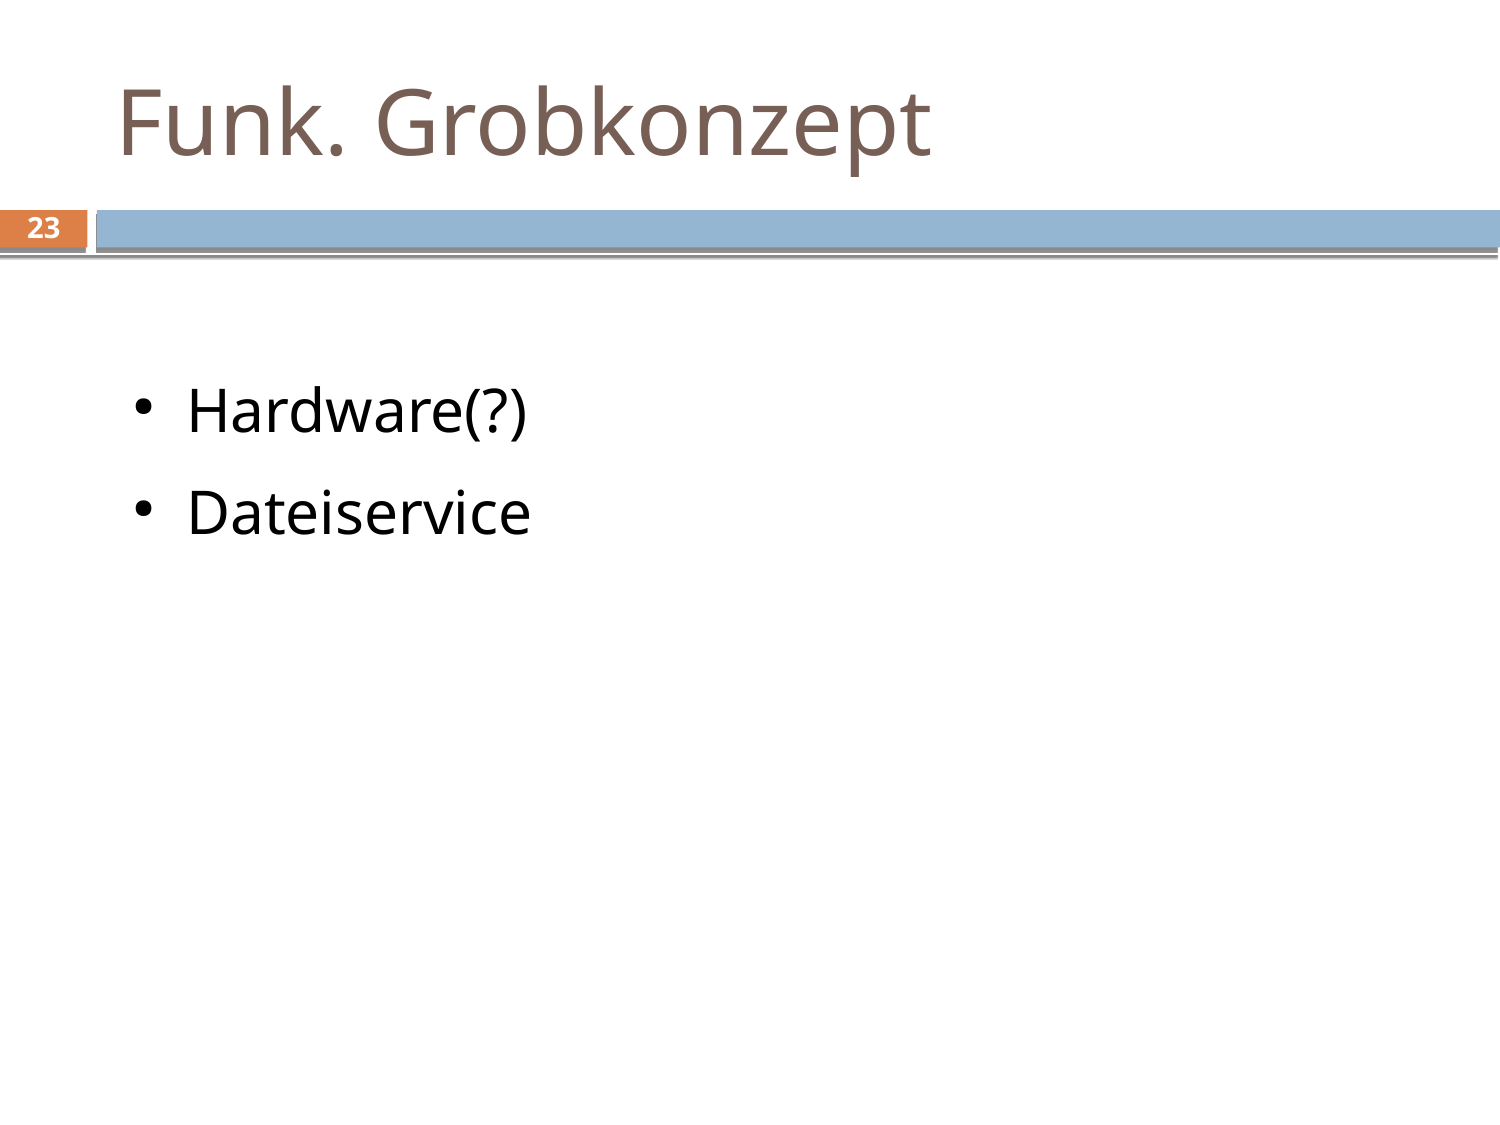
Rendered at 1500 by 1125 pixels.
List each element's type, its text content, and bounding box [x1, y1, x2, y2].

title Funk. Grobkonzept [100, 37, 1438, 200]
list Hardware(?) Dateiservice [100, 262, 1438, 1000]
